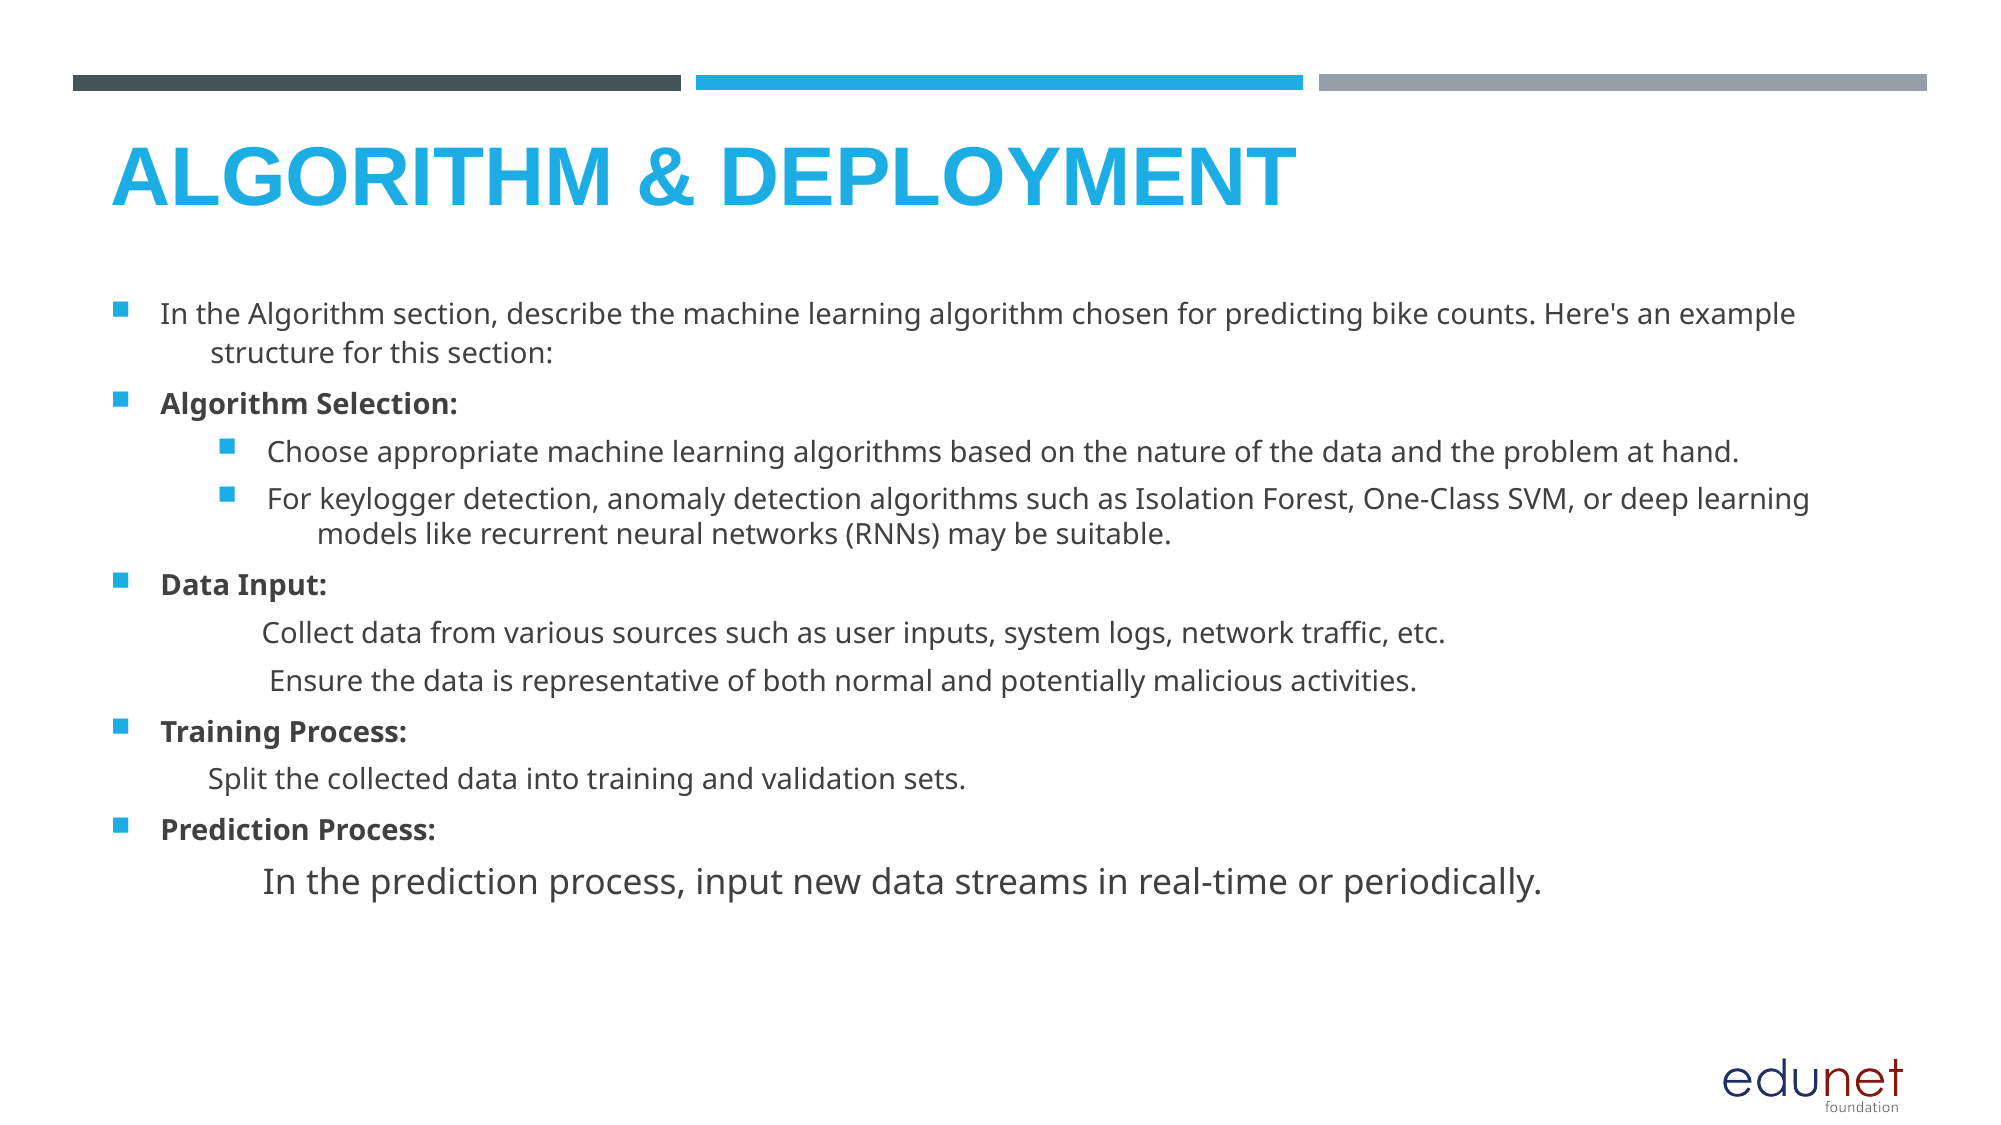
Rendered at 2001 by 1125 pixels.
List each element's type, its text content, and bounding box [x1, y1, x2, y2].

title Algorithm & Deployment [95, 115, 1905, 203]
list In the Algorithm section, describe the machine learning algorithm chosen for predicting bike counts. Here's an example structure for this section: Algorithm Selection: Choose appropriate machine learning algorithms based on the nature of the data and the problem at hand. For keylogger detection, anomaly detection algorithms such as Isolation Forest, One-Class SVM, or deep learning models like recurrent neural networks (RNNs) may be suitable. Data Input: Collect data from various sources such as user inputs, system logs, network traffic, etc. Ensure the data is representative of both normal and potentially malicious activities. Training Process: Split the collected data into training and validation sets. Prediction Process: In the prediction process, input new data streams in real-time or periodically. [95, 213, 1905, 981]
